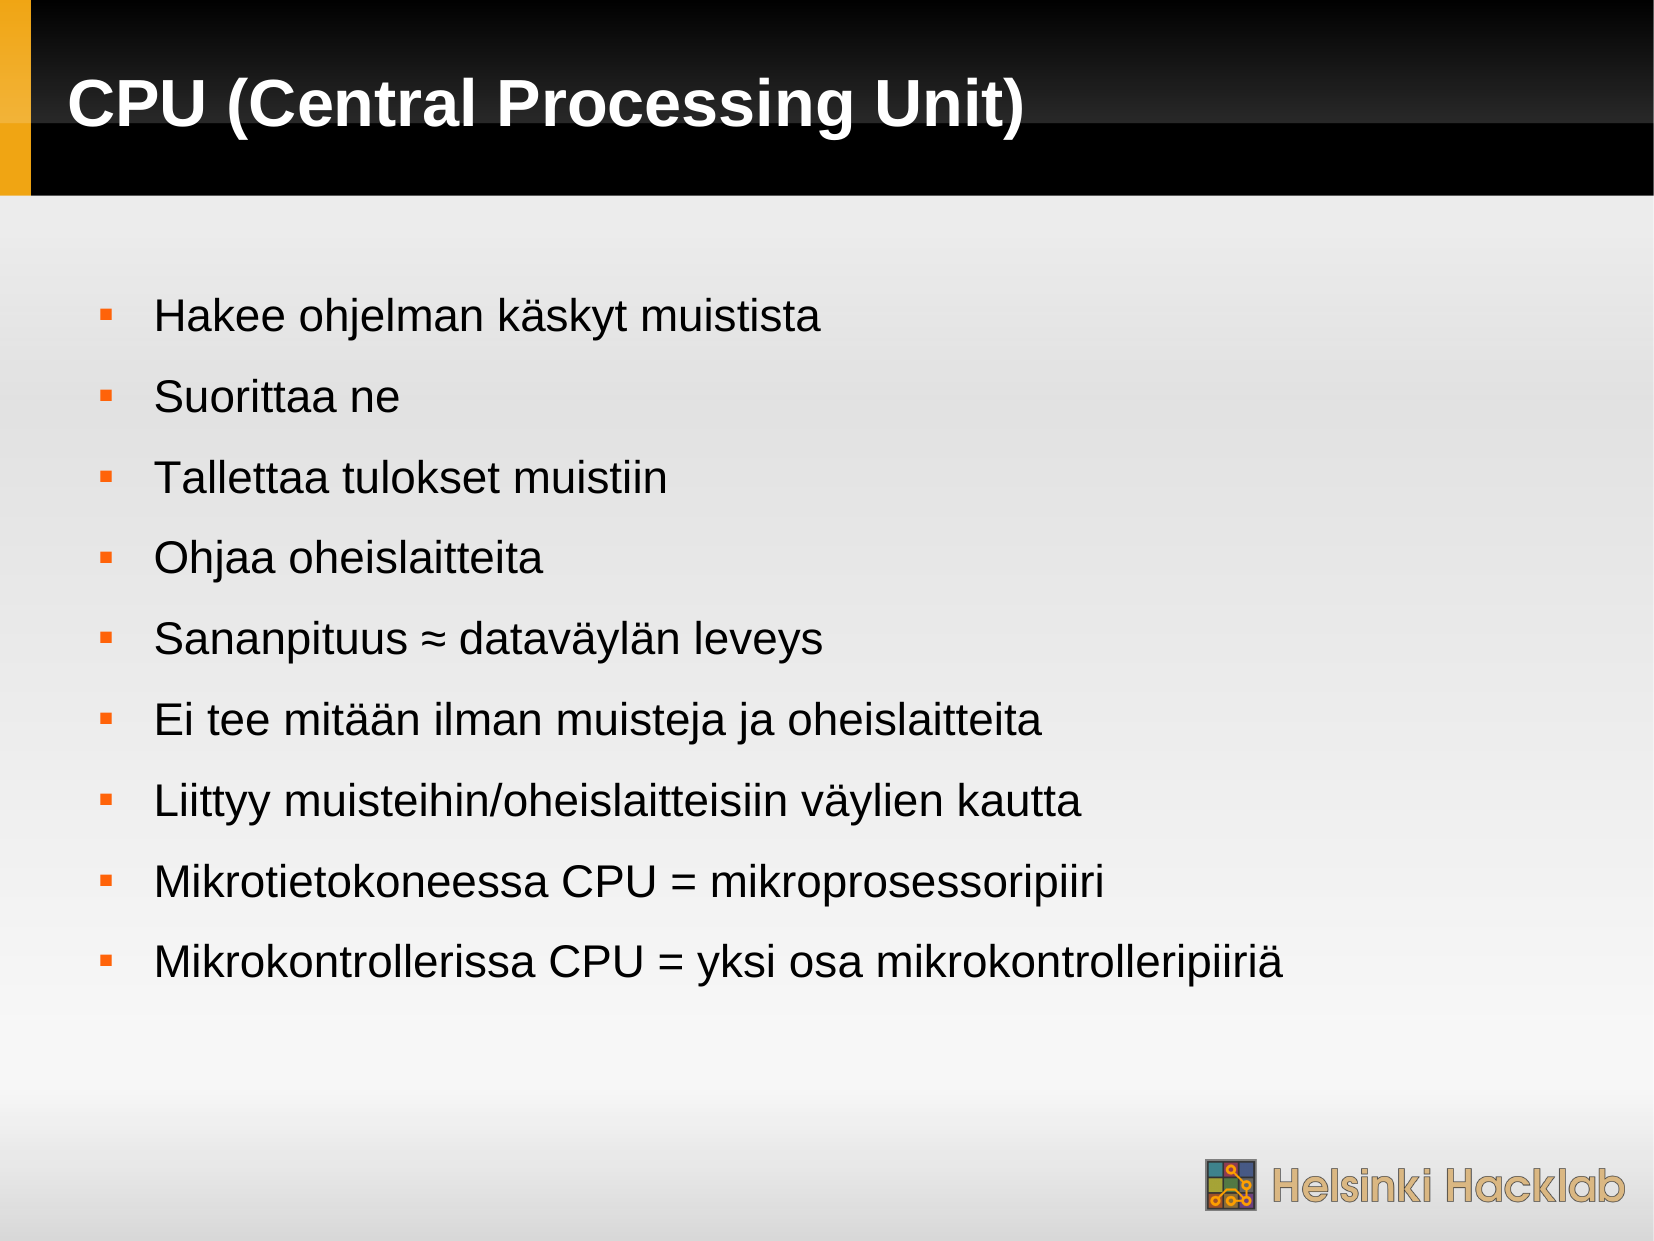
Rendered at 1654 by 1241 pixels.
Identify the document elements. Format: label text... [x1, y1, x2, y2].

picture [0, 0, 1654, 1241]
list Hakee ohjelman käskyt muistista Suorittaa ne Tallettaa tulokset muistiin Ohjaa oheislaitteita Sananpituus ≈ dataväylän leveys Ei tee mitään ilman muisteja ja oheislaitteita Liittyy muisteihin/oheislaitteisiin väylien kautta Mikrotietokoneessa CPU = mikroprosessoripiiri Mikrokontrollerissa CPU = yksi osa mikrokontrolleripiiriä [82, 290, 1506, 1145]
title CPU (Central Processing Unit) [67, 0, 1556, 208]
